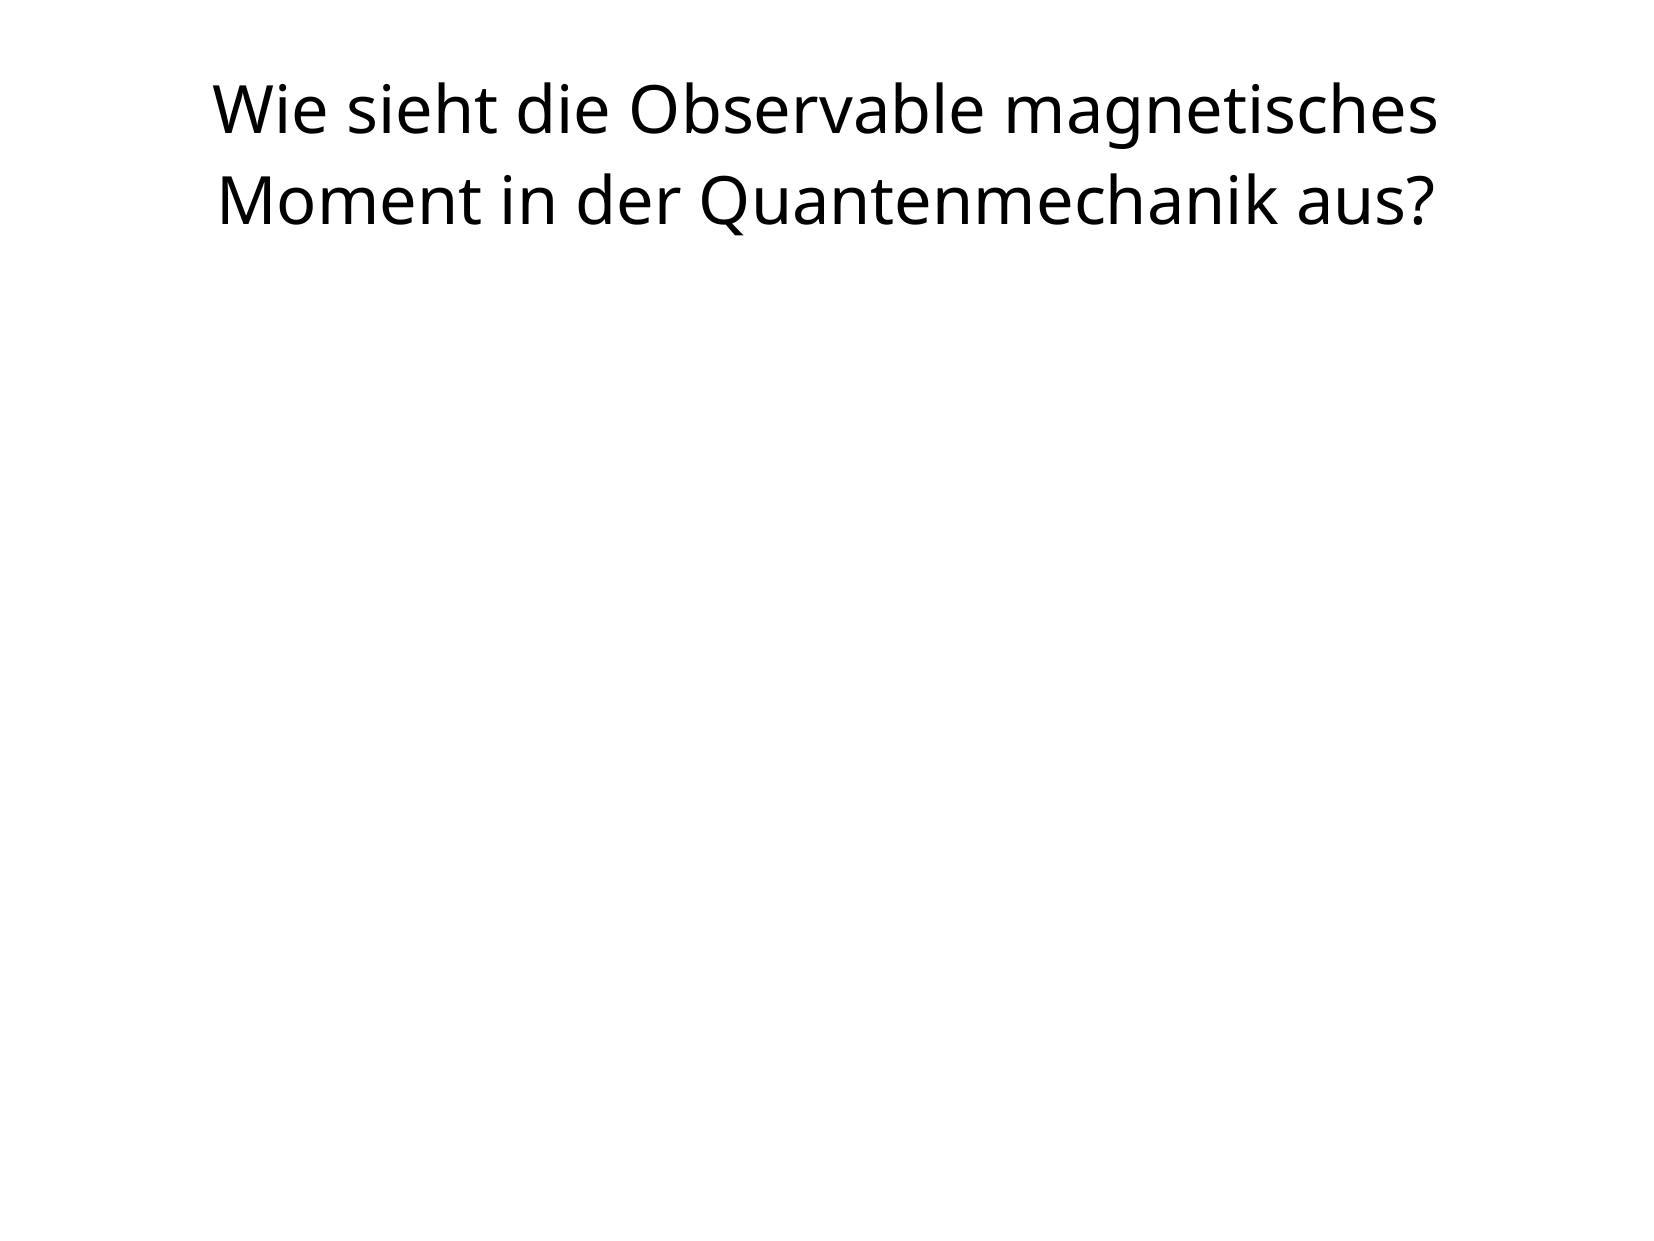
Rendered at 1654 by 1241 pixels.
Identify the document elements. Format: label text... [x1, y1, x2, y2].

title Wie sieht die Observable magnetisches Moment in der Quantenmechanik aus? [82, 49, 1571, 257]
